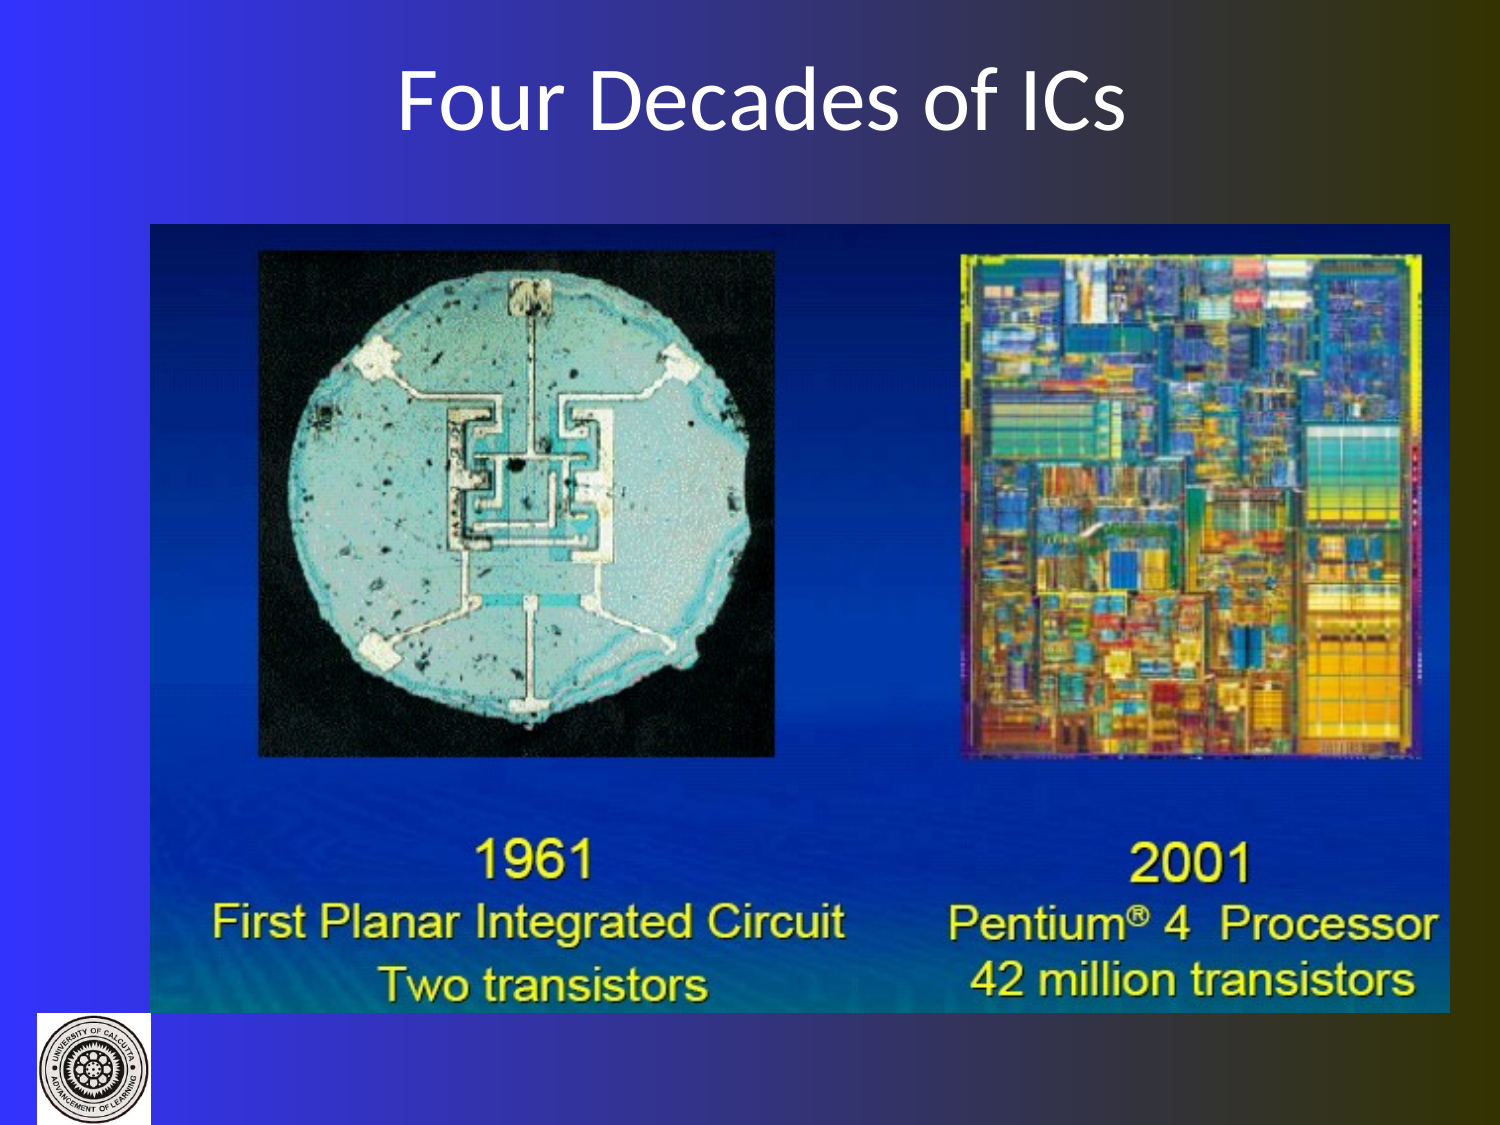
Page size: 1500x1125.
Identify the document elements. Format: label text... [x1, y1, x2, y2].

text_box Four Decades of ICs [125, 0, 1401, 188]
picture [1103, 1001, 1108, 1013]
picture [150, 224, 1450, 1013]
picture [1344, 1005, 1355, 1013]
picture [37, 1013, 151, 1125]
picture [1367, 1004, 1376, 1009]
